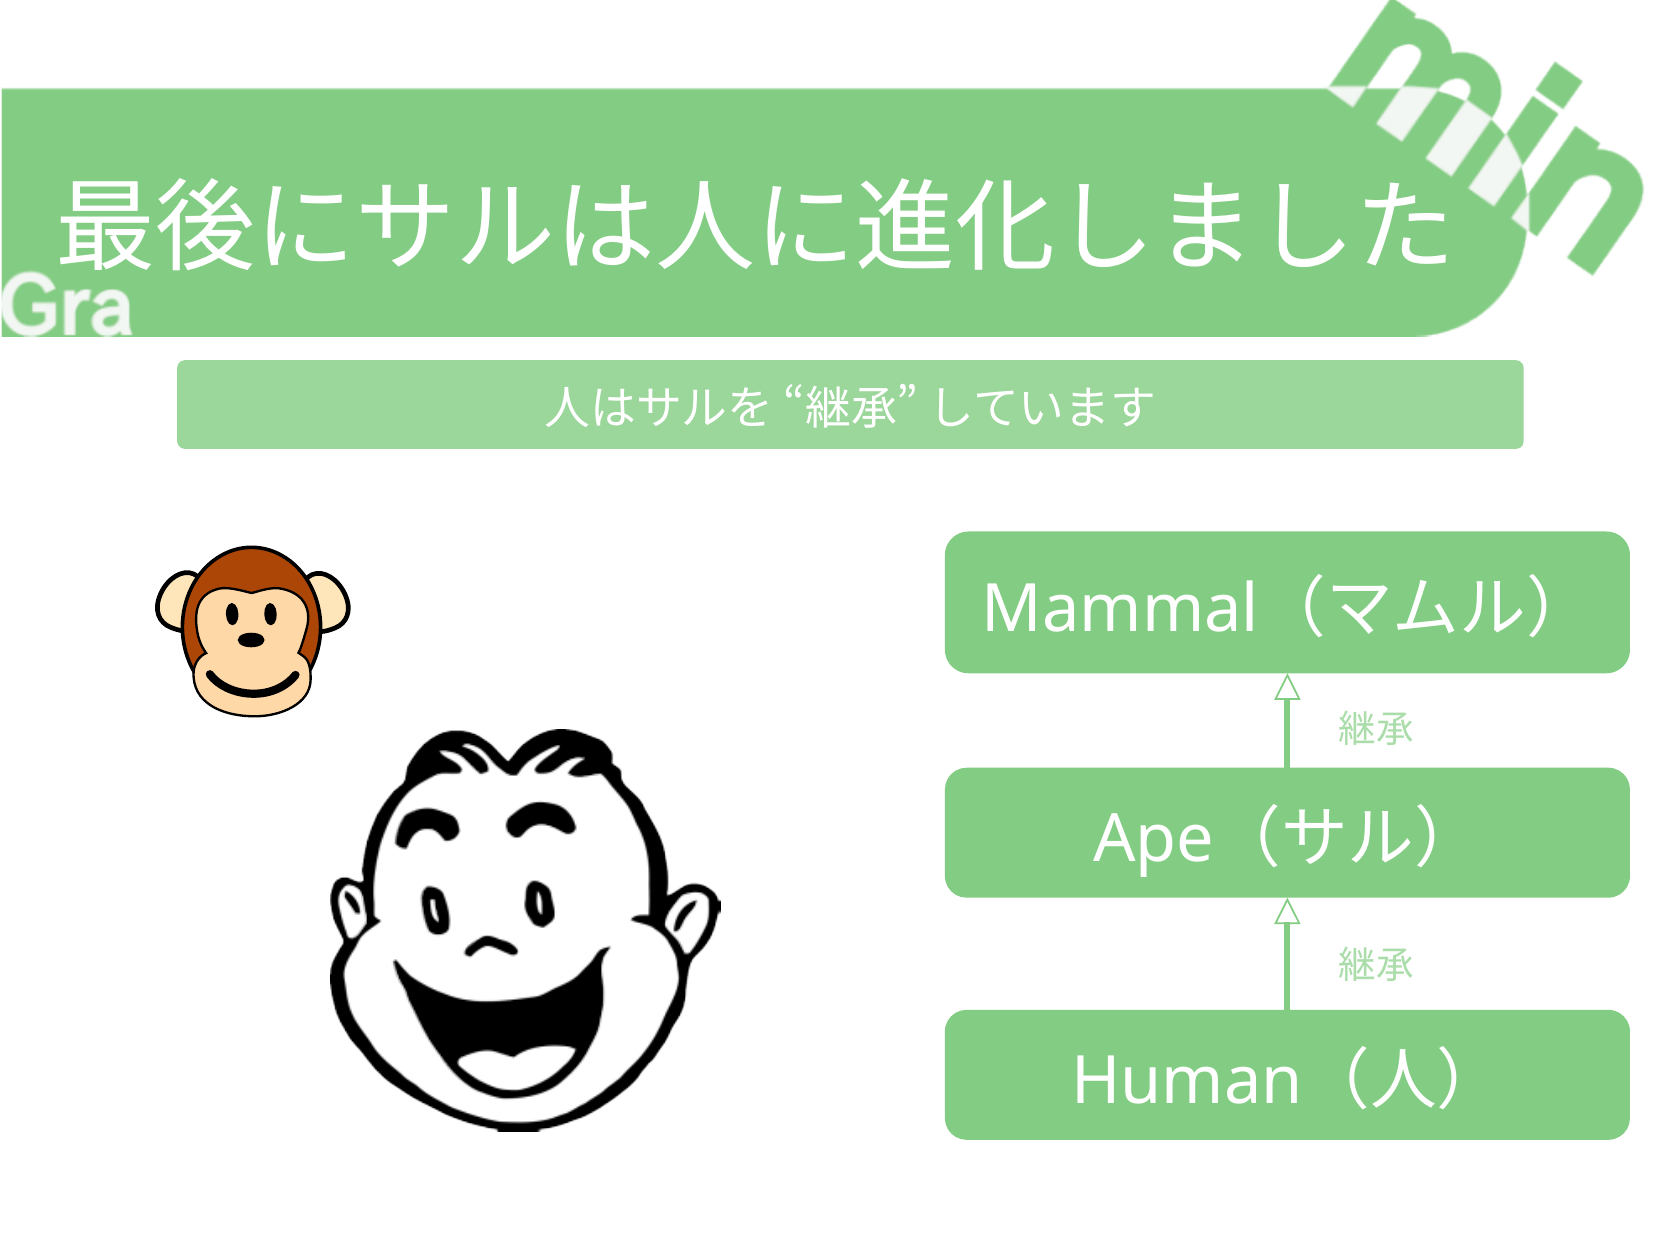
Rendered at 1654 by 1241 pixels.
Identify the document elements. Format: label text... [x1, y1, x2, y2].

text_box Mammal（マムル） [944, 531, 1630, 674]
text_box Ape（サル） [944, 767, 1630, 898]
text_box 継承 [1322, 702, 1430, 751]
text_box 継承 [1322, 938, 1430, 987]
picture [1, 0, 1654, 337]
title 最後にサルは人に進化しました [11, 140, 1501, 297]
text_box 人はサルを “継承” しています [177, 360, 1524, 449]
picture [153, 543, 721, 1132]
text_box Human（人） [944, 1009, 1630, 1140]
